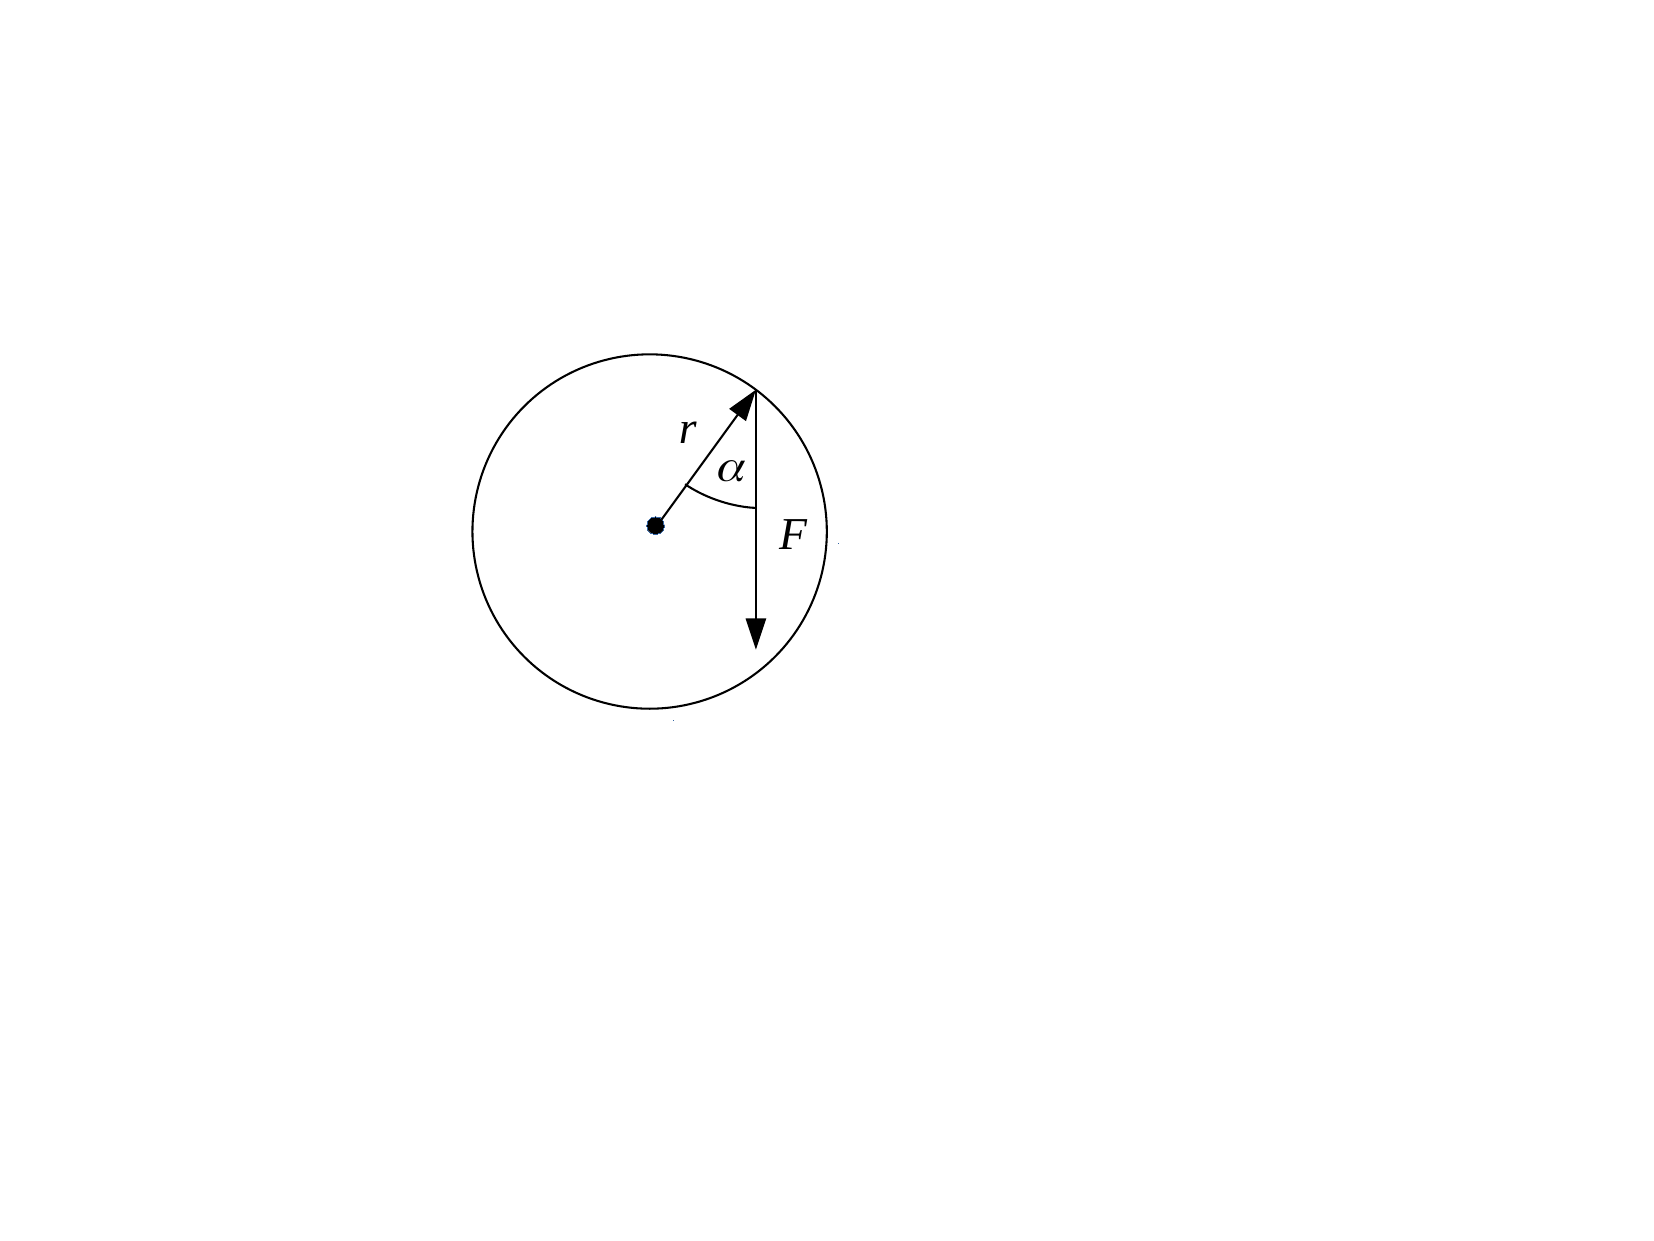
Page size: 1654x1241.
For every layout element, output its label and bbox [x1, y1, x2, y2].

text_box [646, 516, 665, 535]
chart [673, 401, 706, 453]
chart [770, 507, 816, 559]
chart [708, 458, 751, 485]
